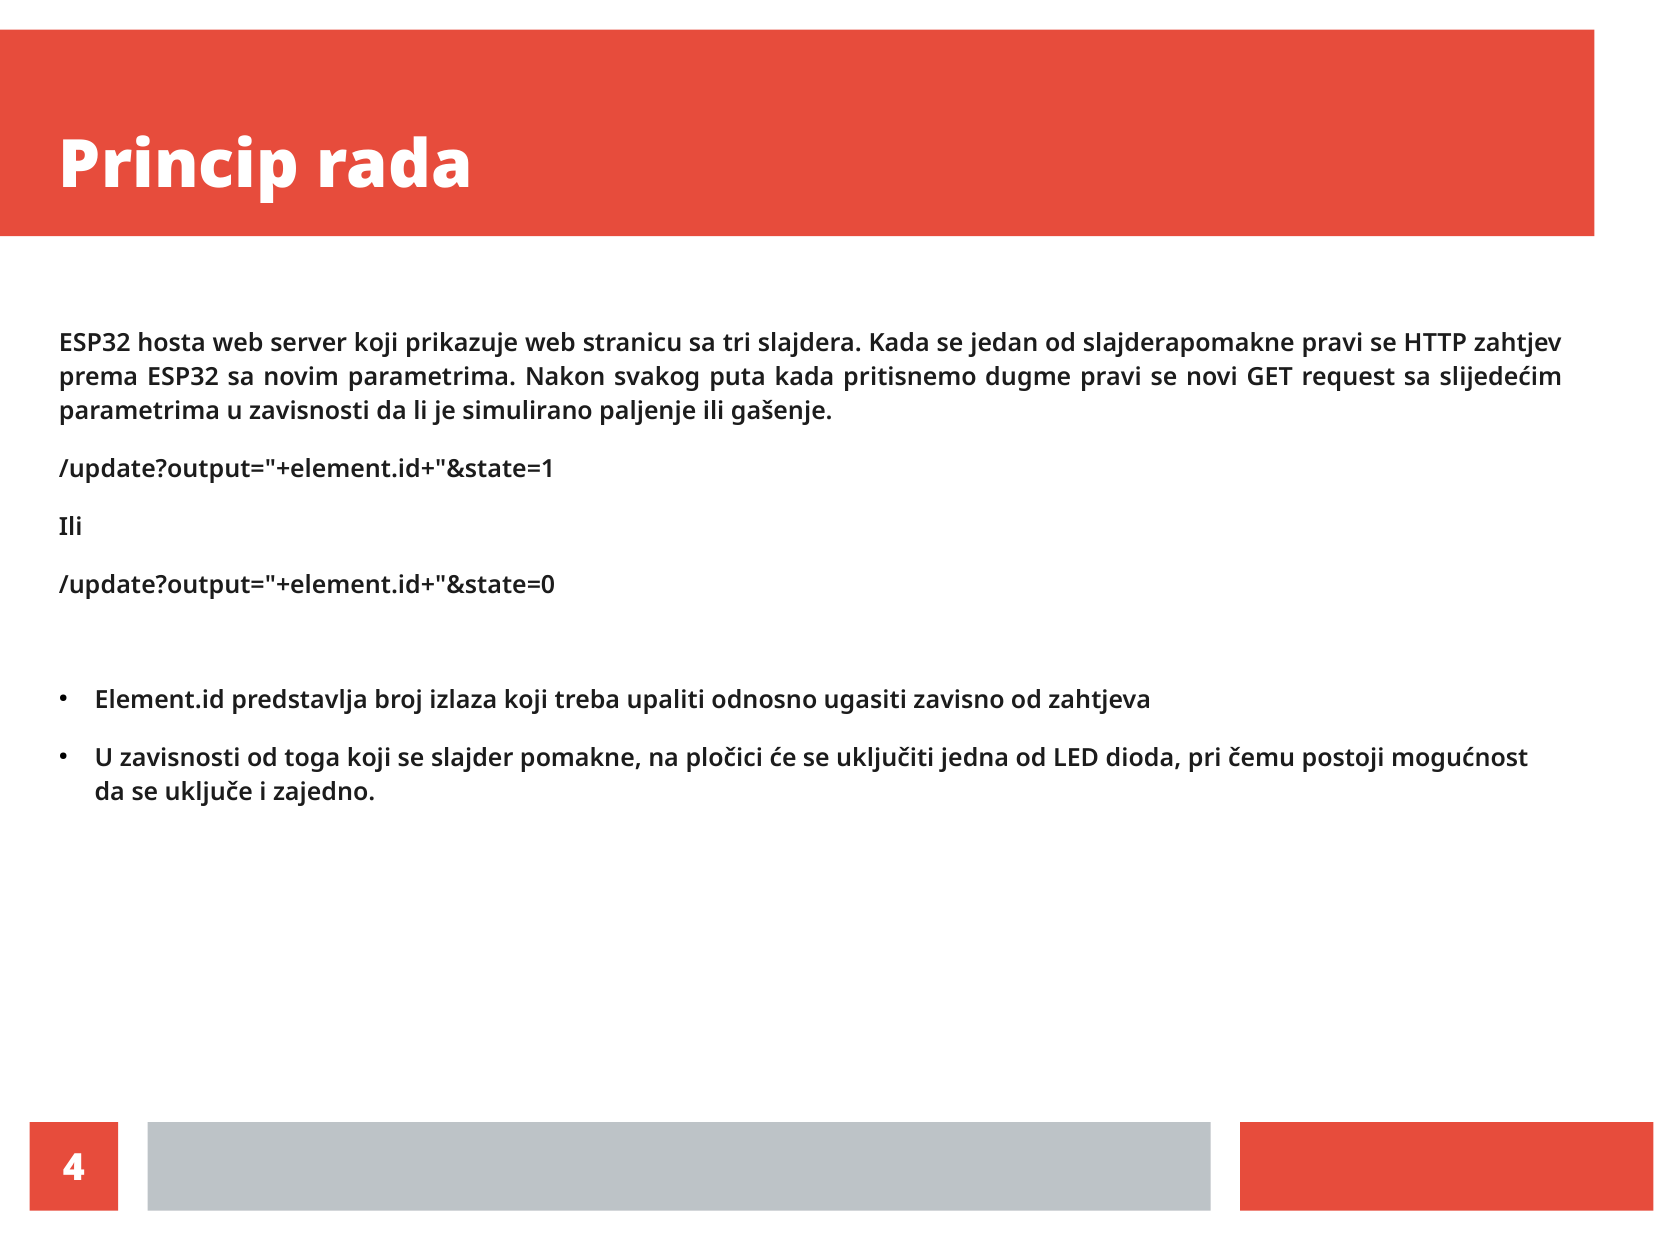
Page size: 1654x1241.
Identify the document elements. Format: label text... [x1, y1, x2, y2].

list ESP32 hosta web server koji prikazuje web stranicu sa tri slajdera. Kada se jedan od slajderapomakne pravi se HTTP zahtjev prema ESP32 sa novim parametrima. Nakon svakog puta kada pritisnemo dugme pravi se novi GET request sa slijedećim parametrima u zavisnosti da li je simulirano paljenje ili gašenje. /update?output="+element.id+"&state=1 Ili /update?output="+element.id+"&state=0 Element.id predstavlja broj izlaza koji treba upaliti odnosno ugasiti zavisno od zahtjeva U zavisnosti od toga koji se slajder pomakne, na pločici će se uključiti jedna od LED dioda, pri čemu postoji mogućnost da se uključe i zajedno. [59, 324, 1565, 1093]
title Princip rada [59, 59, 1595, 207]
